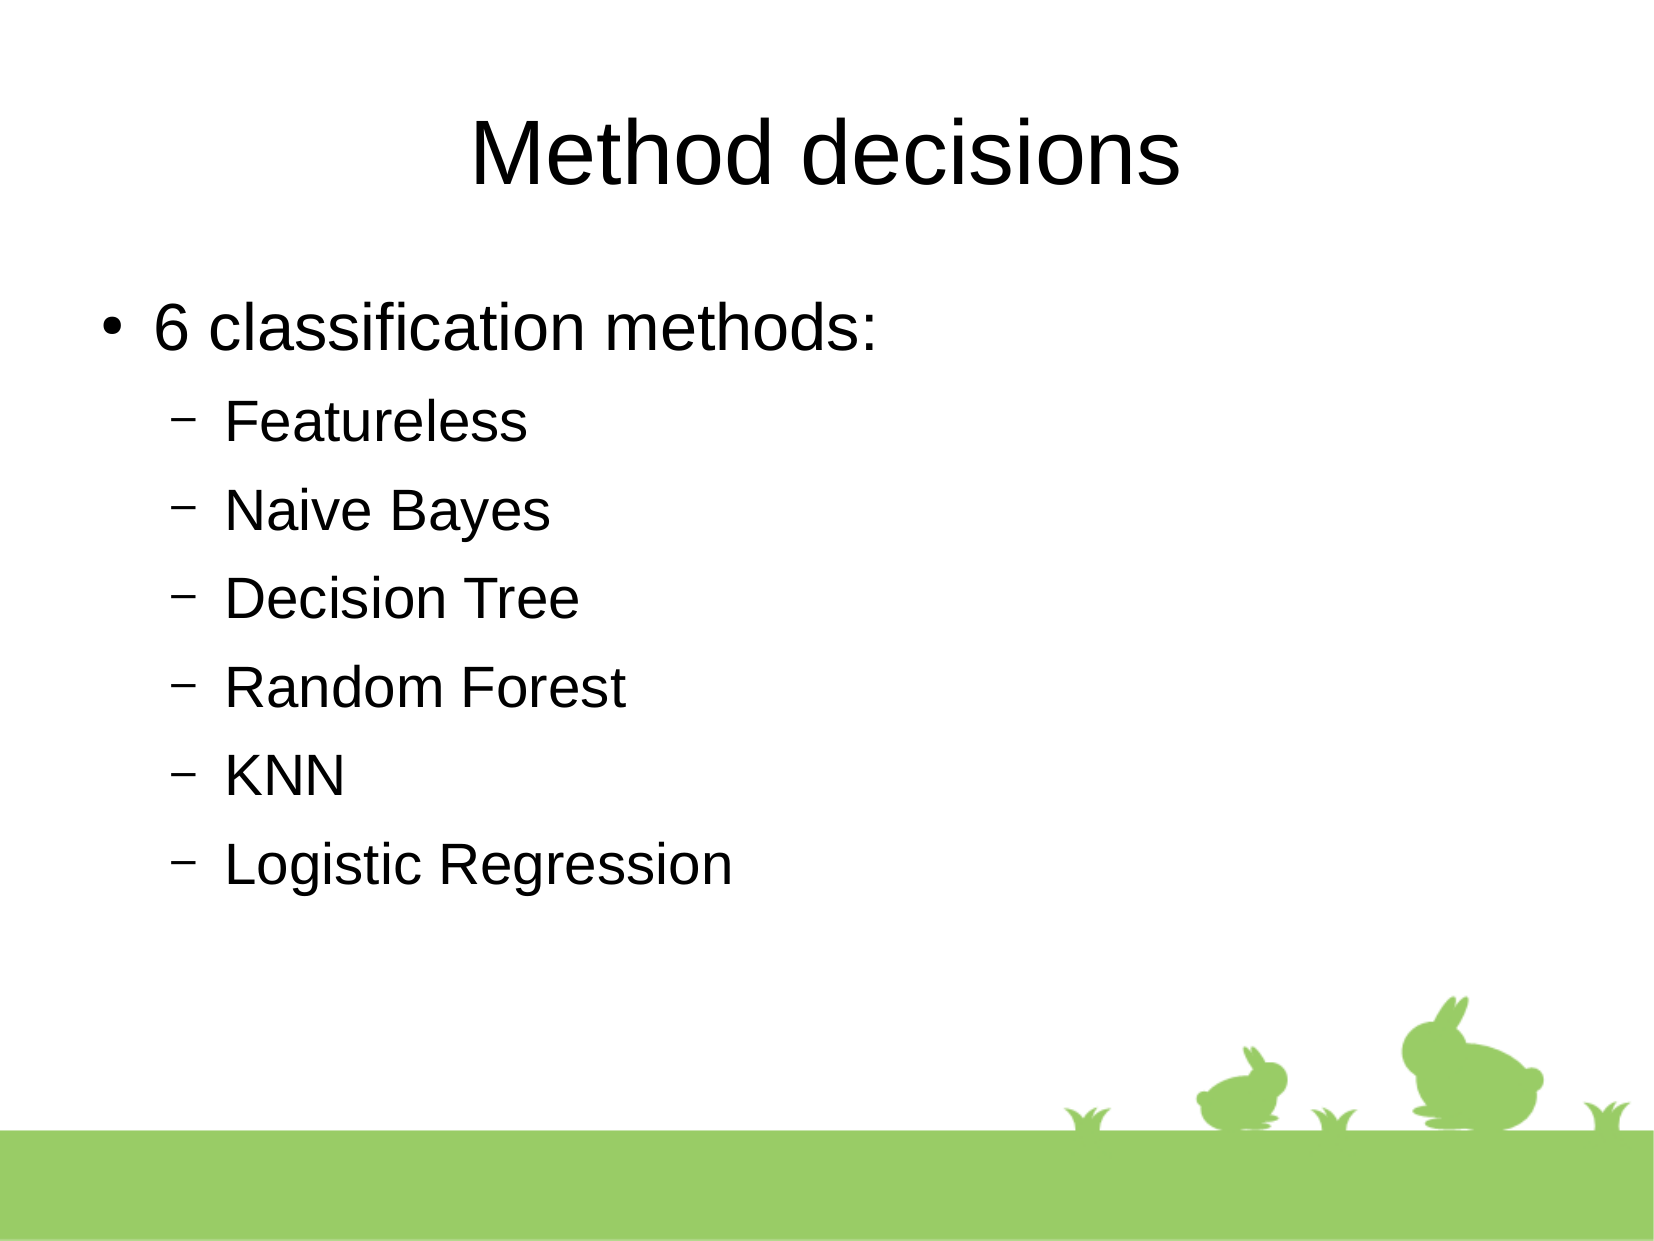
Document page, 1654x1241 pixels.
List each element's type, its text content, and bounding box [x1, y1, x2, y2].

title Method decisions [82, 49, 1571, 257]
list 6 classification methods: Featureless Naive Bayes Decision Tree Random Forest KNN Logistic Regression [82, 290, 1571, 1010]
picture [0, 0, 1654, 1241]
